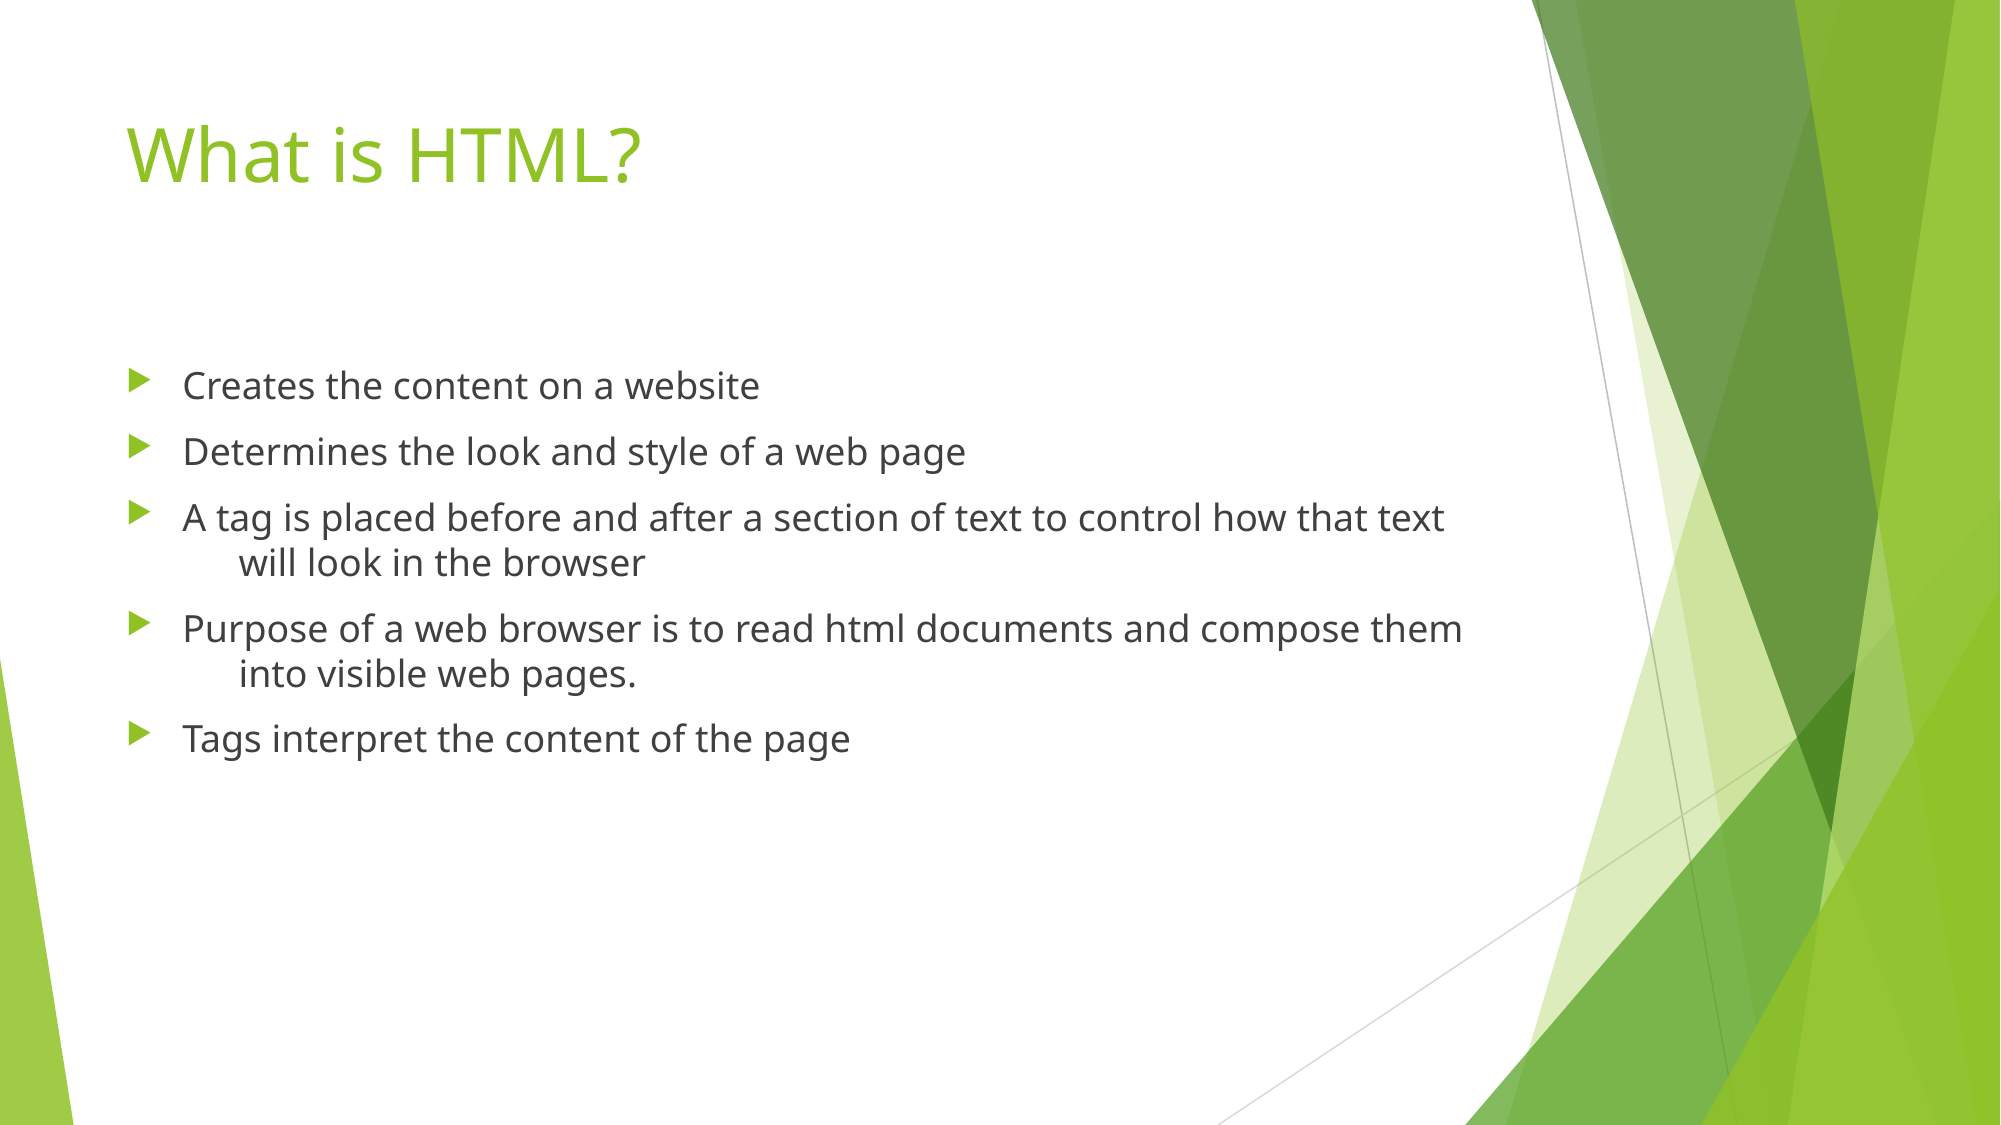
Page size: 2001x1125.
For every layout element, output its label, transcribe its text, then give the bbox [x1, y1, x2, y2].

list Creates the content on a website Determines the look and style of a web page A tag is placed before and after a section of text to control how that text will look in the browser Purpose of a web browser is to read html documents and compose them into visible web pages. Tags interpret the content of the page [111, 354, 1522, 992]
title What is HTML? [111, 99, 1522, 317]
